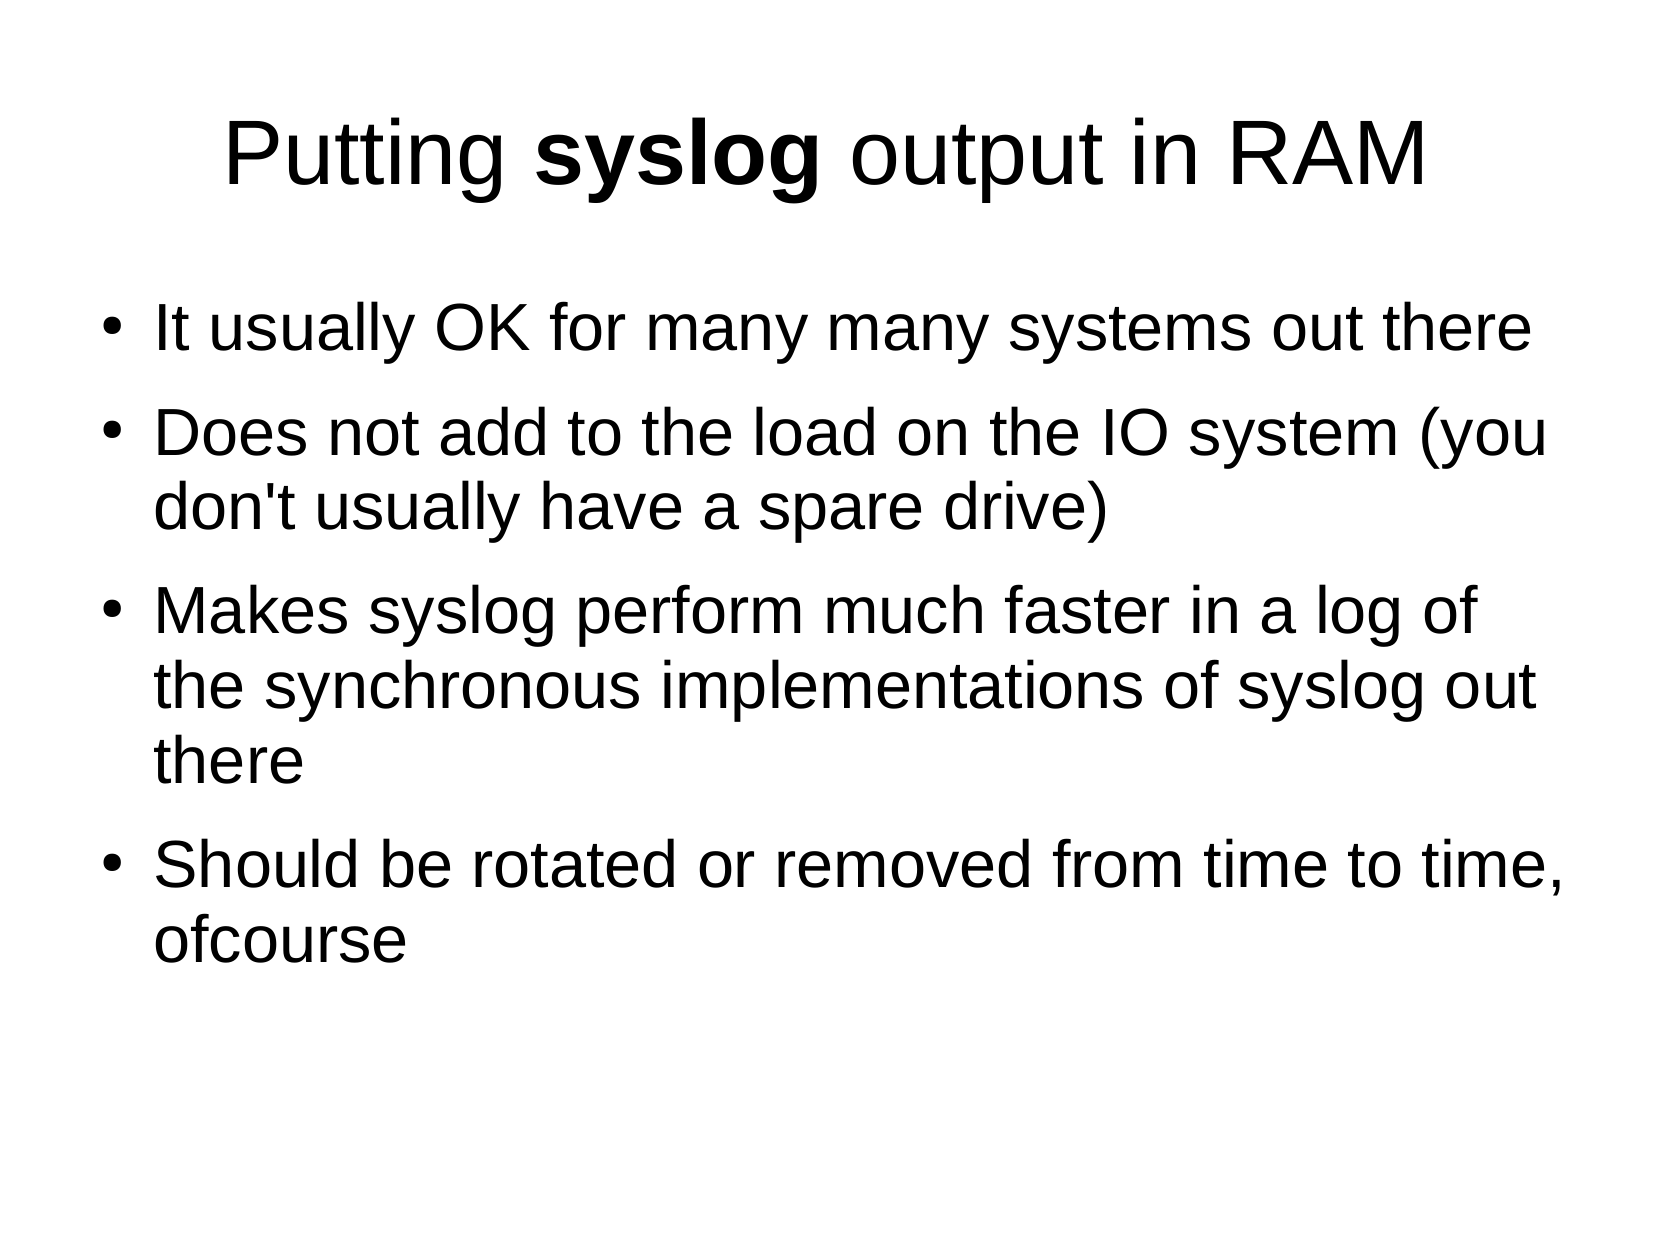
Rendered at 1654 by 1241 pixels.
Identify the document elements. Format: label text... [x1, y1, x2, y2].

title Putting syslog output in RAM [82, 49, 1571, 257]
list It usually OK for many many systems out there Does not add to the load on the IO system (you don't usually have a spare drive) Makes syslog perform much faster in a log of the synchronous implementations of syslog out there Should be rotated or removed from time to time, ofcourse [82, 290, 1571, 1109]
